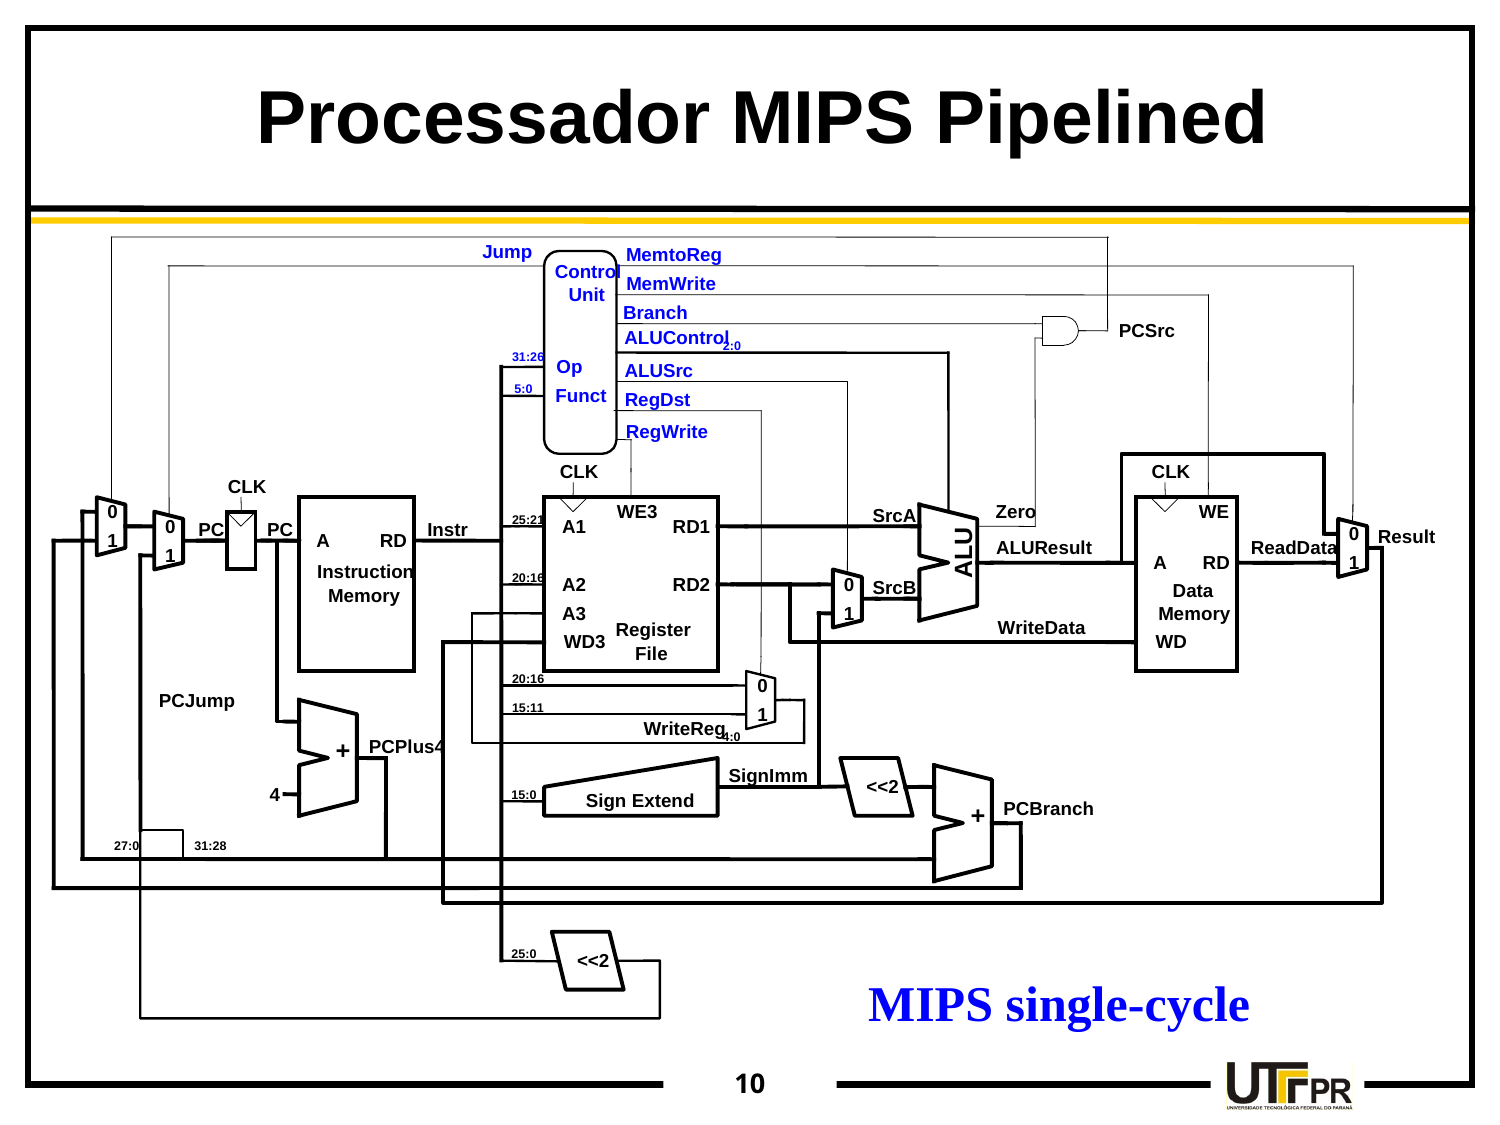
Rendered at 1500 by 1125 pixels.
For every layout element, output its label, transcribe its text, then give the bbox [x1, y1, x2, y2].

text_box 1 [107, 528, 119, 552]
text_box A [316, 528, 331, 552]
text_box Op [556, 354, 583, 378]
text_box 0 [107, 499, 119, 523]
text_box ALUControl [624, 325, 730, 349]
text_box SrcA [872, 503, 917, 524]
text_box Funct [555, 384, 607, 407]
text_box 1 [843, 601, 855, 624]
text_box 1 [1348, 550, 1360, 574]
text_box 20:16 [512, 569, 545, 586]
text_box Instruction [317, 560, 415, 583]
text_box + [961, 808, 992, 824]
text_box Zero [995, 499, 1034, 523]
text_box WriteReg [643, 717, 727, 740]
text_box RegDst [624, 387, 691, 410]
text_box [544, 757, 718, 816]
text_box CLK [559, 460, 599, 483]
text_box A1 [562, 514, 587, 538]
text_box Register [615, 618, 691, 641]
text_box [561, 497, 586, 510]
text_box SrcB [872, 575, 917, 599]
text_box 15:11 [512, 700, 545, 716]
text_box A3 [562, 601, 587, 624]
text_box 0 [757, 673, 768, 696]
text_box MemWrite [626, 272, 717, 294]
text_box [544, 497, 718, 671]
text_box Control [554, 259, 622, 283]
text_box 5:0 [514, 381, 533, 397]
text_box CLK [1151, 460, 1191, 483]
text_box WE3 [616, 499, 658, 523]
text_box + [326, 743, 357, 759]
text_box Memory [1158, 601, 1231, 625]
text_box [1152, 497, 1178, 510]
text_box [840, 757, 913, 816]
text_box A2 [562, 572, 587, 595]
text_box [746, 671, 776, 730]
text_box ReadData [1250, 536, 1338, 559]
text_box WE [1199, 499, 1230, 523]
text_box [1338, 518, 1368, 577]
text_box MemtoReg [626, 243, 723, 265]
text_box 4:0 [722, 729, 741, 742]
text_box [154, 511, 184, 570]
text_box Sign Extend [585, 788, 695, 812]
text_box MIPS single-cycle [835, 964, 1266, 1040]
text_box <<2 [866, 774, 899, 798]
text_box Result [1377, 525, 1436, 548]
text_box WD3 [564, 630, 606, 653]
text_box PCPlus4 [368, 735, 446, 758]
text_box <<2 [577, 948, 610, 972]
text_box PCSrc [1119, 318, 1176, 342]
text_box 0 [843, 572, 855, 595]
text_box RD1 [672, 514, 711, 538]
text_box CLK [227, 474, 267, 498]
text_box Branch [623, 300, 689, 323]
text_box [832, 569, 862, 628]
text_box PC [267, 517, 294, 538]
text_box 1 [757, 702, 768, 725]
text_box Jump [482, 239, 533, 262]
text_box RD [1202, 550, 1230, 574]
text_box 2:0 [722, 338, 742, 354]
text_box RegWrite [625, 420, 709, 443]
text_box [299, 497, 415, 671]
text_box [544, 250, 617, 454]
title Processador MIPS Pipelined [38, 36, 1459, 199]
text_box 25:0 [511, 946, 537, 959]
text_box File [635, 641, 668, 664]
text_box 20:16 [512, 671, 545, 687]
text_box 1 [165, 543, 176, 566]
text_box Memory [328, 583, 401, 606]
text_box RD [379, 528, 407, 552]
text_box ALUSrc [624, 358, 694, 381]
text_box RD2 [672, 572, 711, 595]
text_box [96, 497, 126, 556]
text_box Instr [427, 517, 469, 541]
text_box 4 [269, 782, 281, 805]
text_box 15:0 [511, 787, 537, 800]
text_box A [1153, 550, 1168, 574]
text_box [228, 511, 254, 524]
text_box 31:26 [512, 349, 545, 365]
text_box 31:28 [194, 837, 227, 853]
text_box 25:21 [512, 511, 545, 527]
text_box SignImm [728, 763, 809, 785]
text_box [551, 931, 624, 990]
text_box 0 [1348, 521, 1360, 545]
text_box 0 [165, 514, 176, 538]
text_box 27:0 [114, 837, 140, 853]
text_box PCBranch [1003, 796, 1095, 820]
picture [1226, 1062, 1353, 1110]
text_box Data [1172, 578, 1214, 601]
text_box ALUResult [996, 536, 1093, 559]
text_box PC' [198, 517, 229, 538]
text_box [226, 513, 256, 570]
text_box Unit [568, 282, 606, 306]
text_box WD [1155, 630, 1187, 653]
text_box [1136, 497, 1238, 671]
text_box ALU [947, 527, 978, 579]
text_box WriteData [997, 615, 1086, 639]
text_box PCJump [158, 688, 236, 711]
